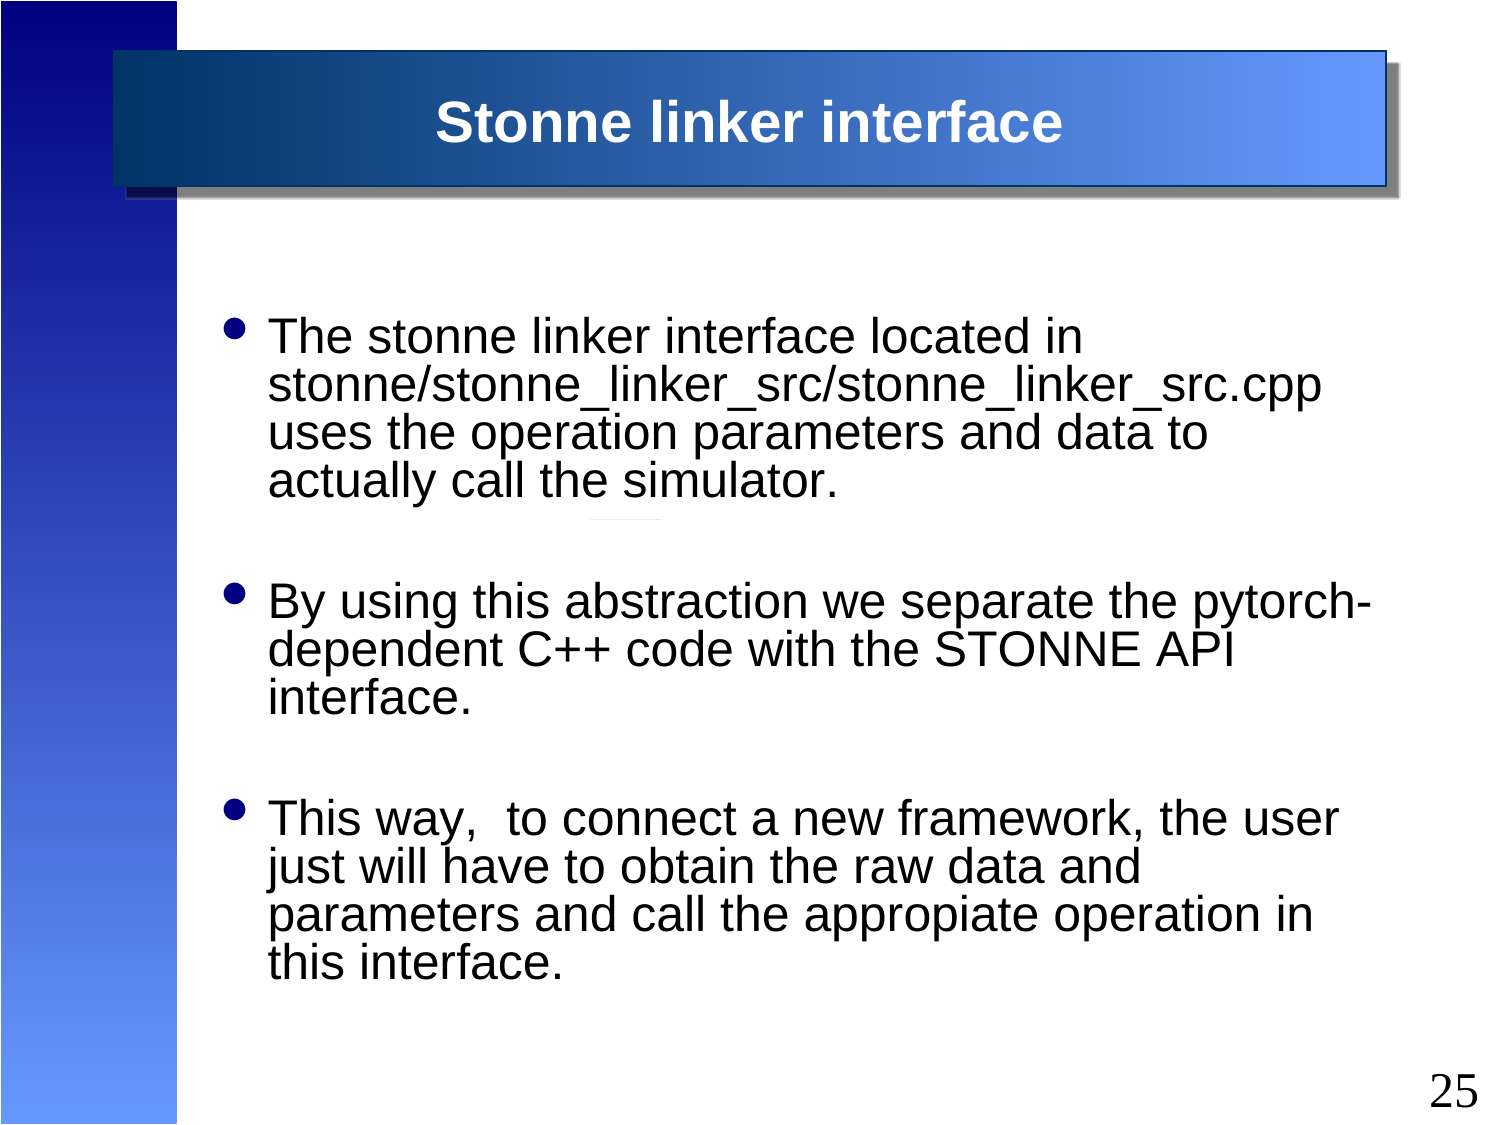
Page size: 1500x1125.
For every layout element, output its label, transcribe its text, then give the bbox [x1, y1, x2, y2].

list The stonne linker interface located in stonne/stonne_linker_src/stonne_linker_src.cpp uses the operation parameters and data to actually call the simulator. By using this abstraction we separate the pytorch-dependent C++ code with the STONNE API interface. This way, to connect a new framework, the user just will have to obtain the raw data and parameters and call the appropiate operation in this interface. [130, 165, 1406, 1125]
title Stonne linker interface [113, 50, 1387, 187]
